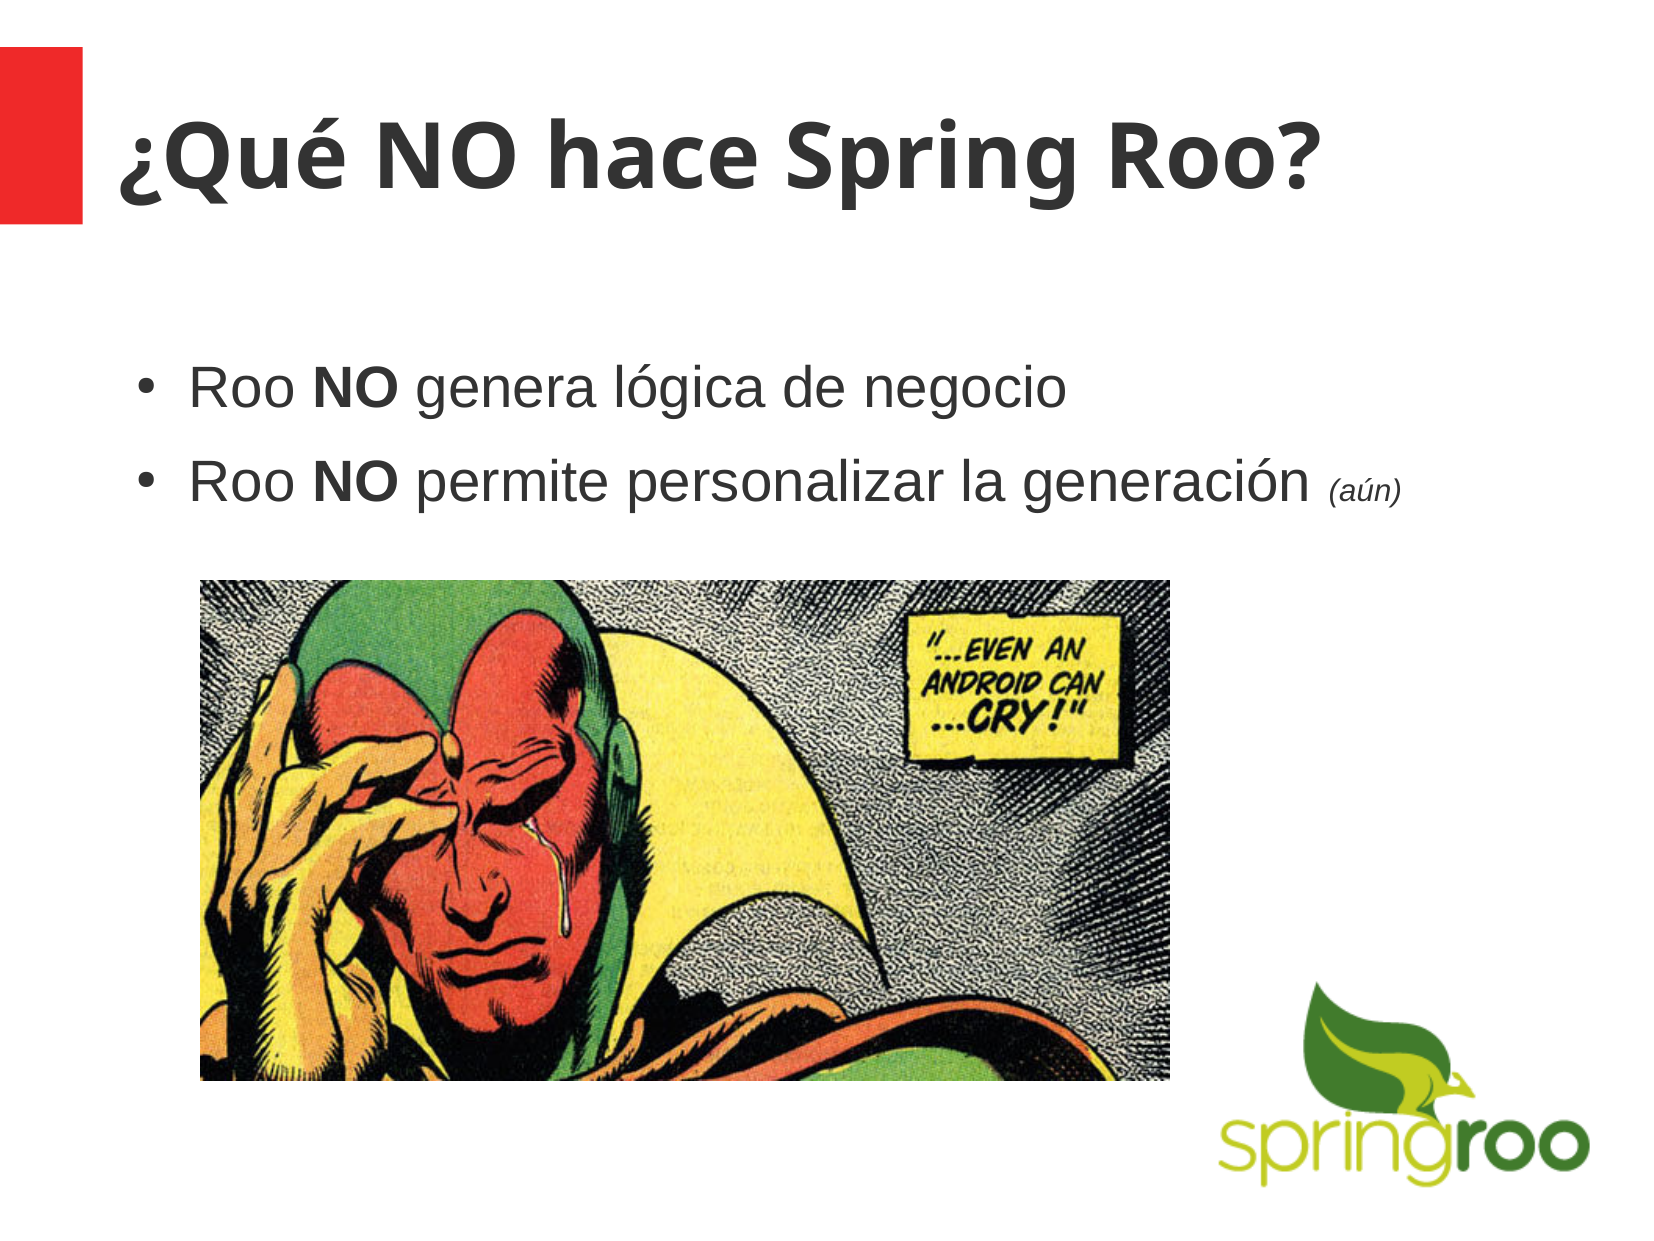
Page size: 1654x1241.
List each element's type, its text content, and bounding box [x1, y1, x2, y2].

title ¿Qué NO hace Spring Roo? [118, 49, 1571, 257]
picture [200, 580, 1640, 1222]
list Roo NO genera lógica de negocio Roo NO permite personalizar la generación (aún) [118, 354, 1536, 1074]
